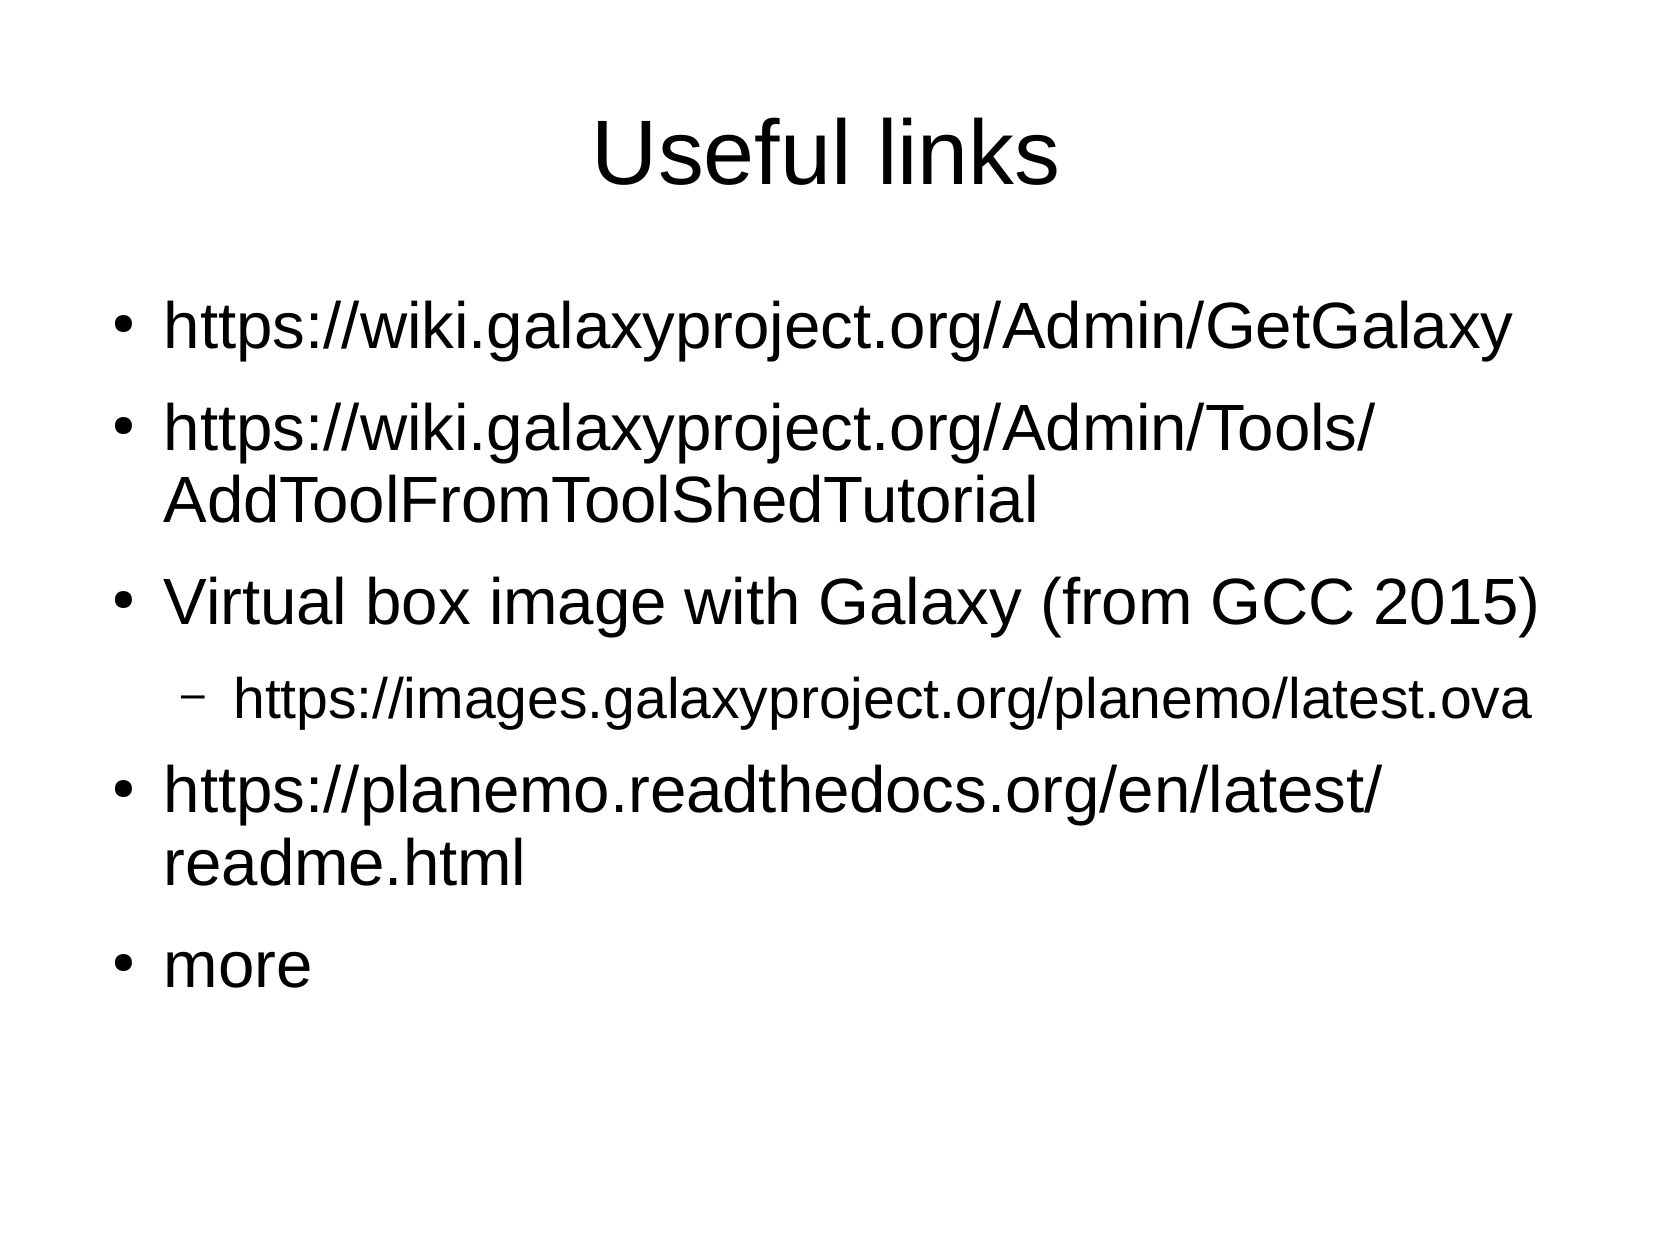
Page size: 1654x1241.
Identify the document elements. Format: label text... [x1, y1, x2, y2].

title Useful links [82, 49, 1571, 257]
list https://wiki.galaxyproject.org/Admin/GetGalaxy https://wiki.galaxyproject.org/Admin/Tools/AddToolFromToolShedTutorial Virtual box image with Galaxy (from GCC 2015) https://images.galaxyproject.org/planemo/latest.ova https://planemo.readthedocs.org/en/latest/readme.html more [94, 289, 1583, 1009]
